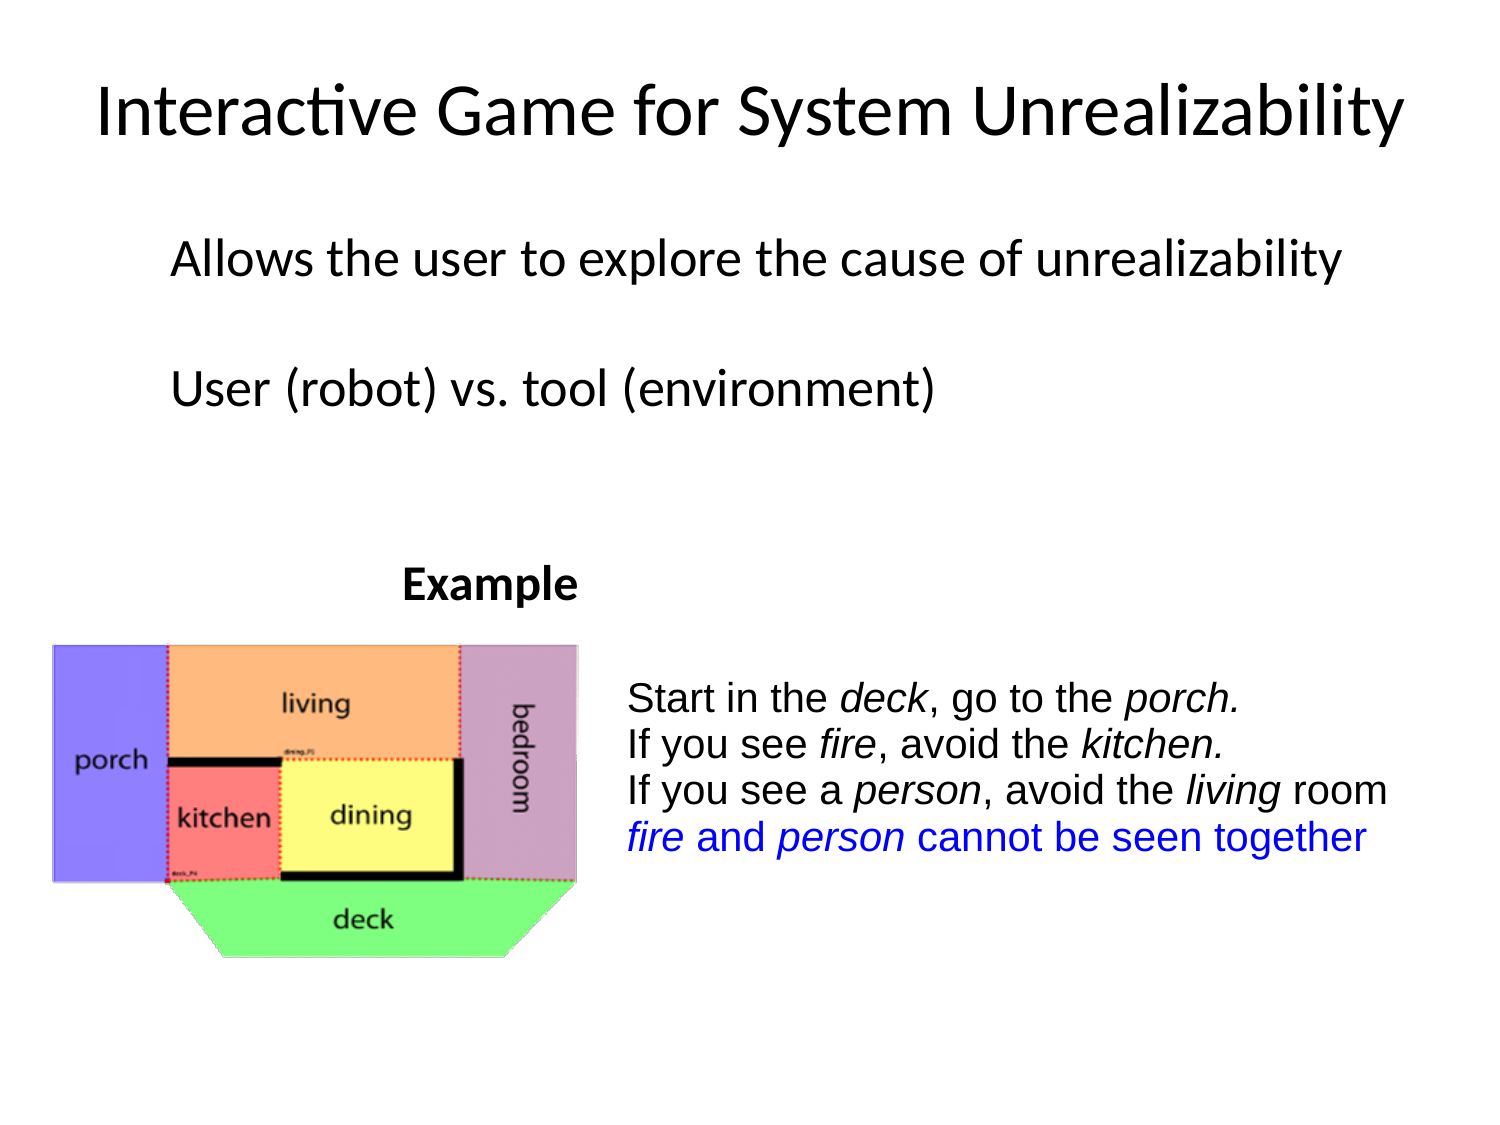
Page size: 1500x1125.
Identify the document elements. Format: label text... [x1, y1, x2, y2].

text_box Start in the deck, go to the porch. If you see fire, avoid the kitchen. If you see a person, avoid the living room fire and person cannot be seen together [612, 666, 1500, 869]
text_box Example [387, 543, 594, 618]
picture [44, 637, 587, 967]
text_box Allows the user to explore the cause of unrealizability User (robot) vs. tool (environment) [99, 214, 1388, 425]
text_box Interactive Game for System Unrealizability [80, 52, 1422, 158]
